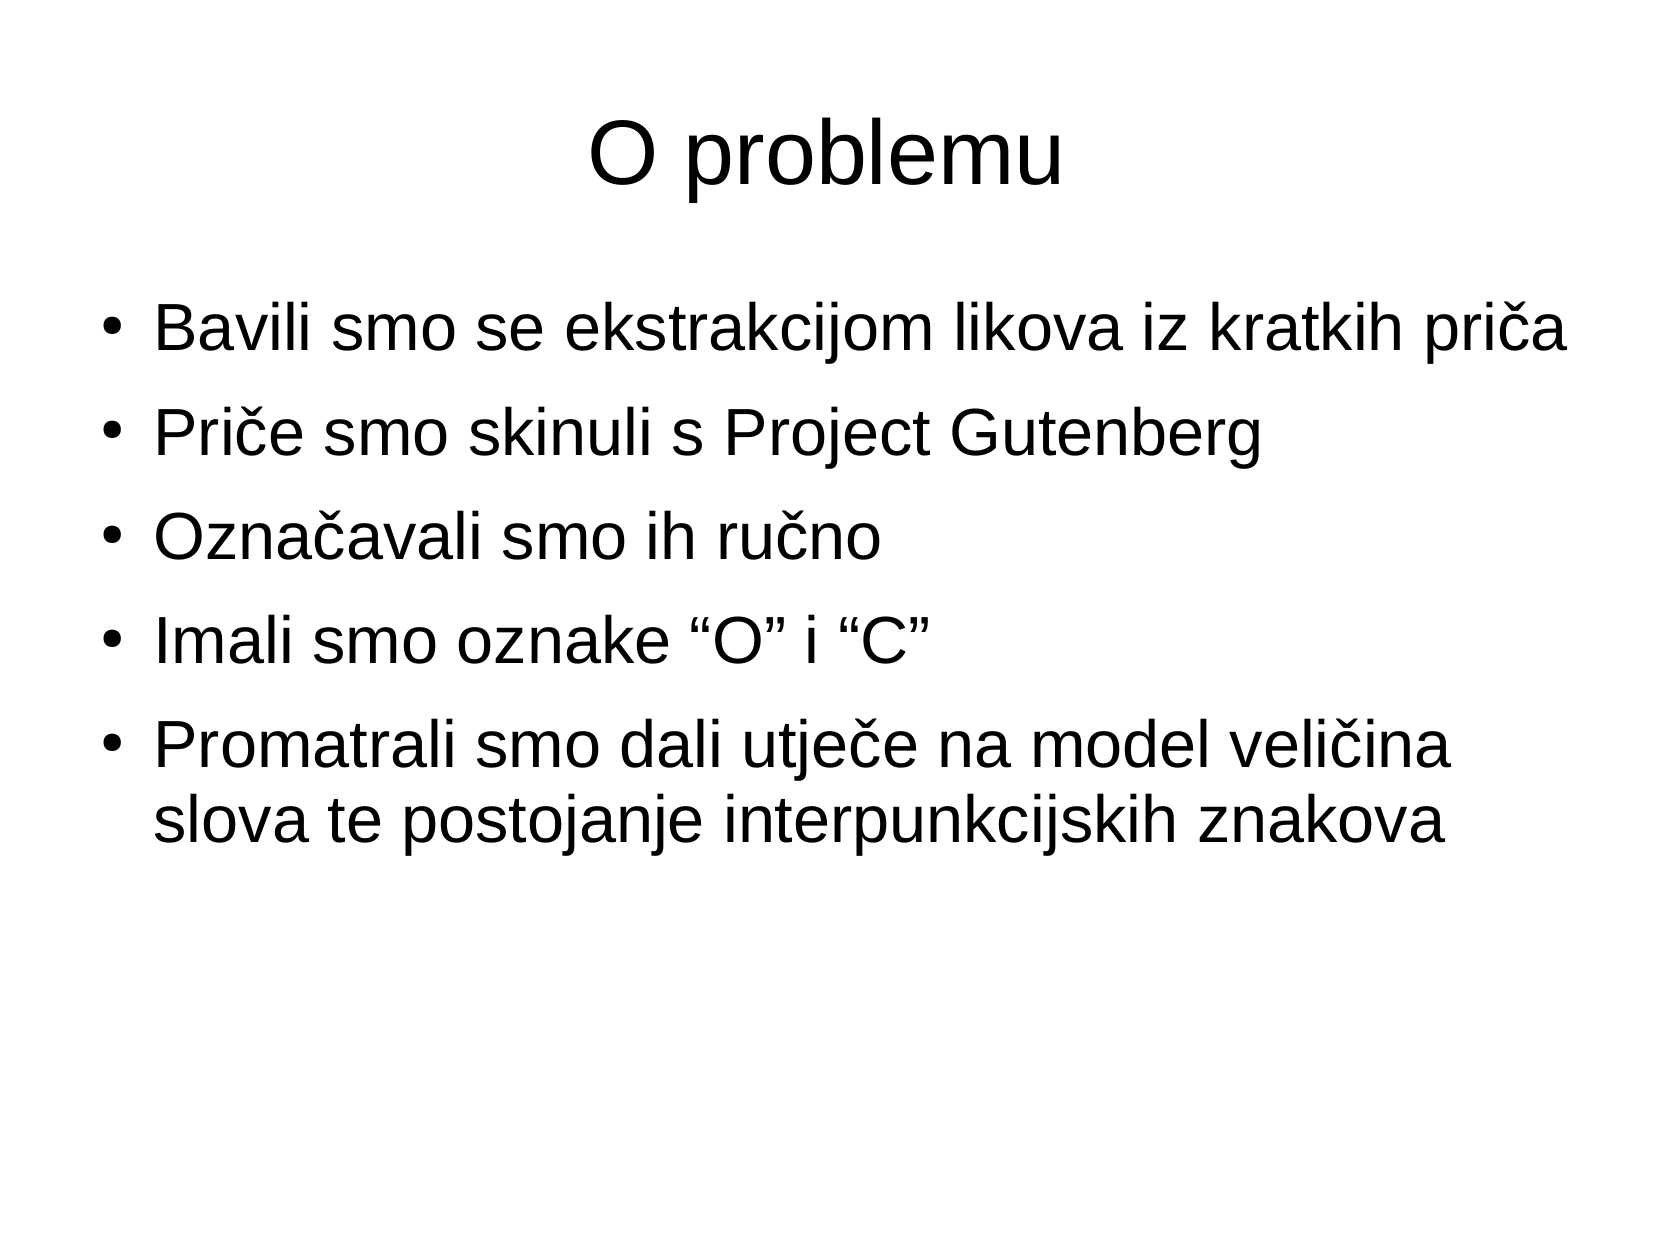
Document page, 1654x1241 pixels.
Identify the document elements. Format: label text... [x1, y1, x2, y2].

title O problemu [82, 49, 1571, 257]
list Bavili smo se ekstrakcijom likova iz kratkih priča Priče smo skinuli s Project Gutenberg Označavali smo ih ručno Imali smo oznake “O” i “C” Promatrali smo dali utječe na model veličina slova te postojanje interpunkcijskih znakova [82, 290, 1571, 1010]
